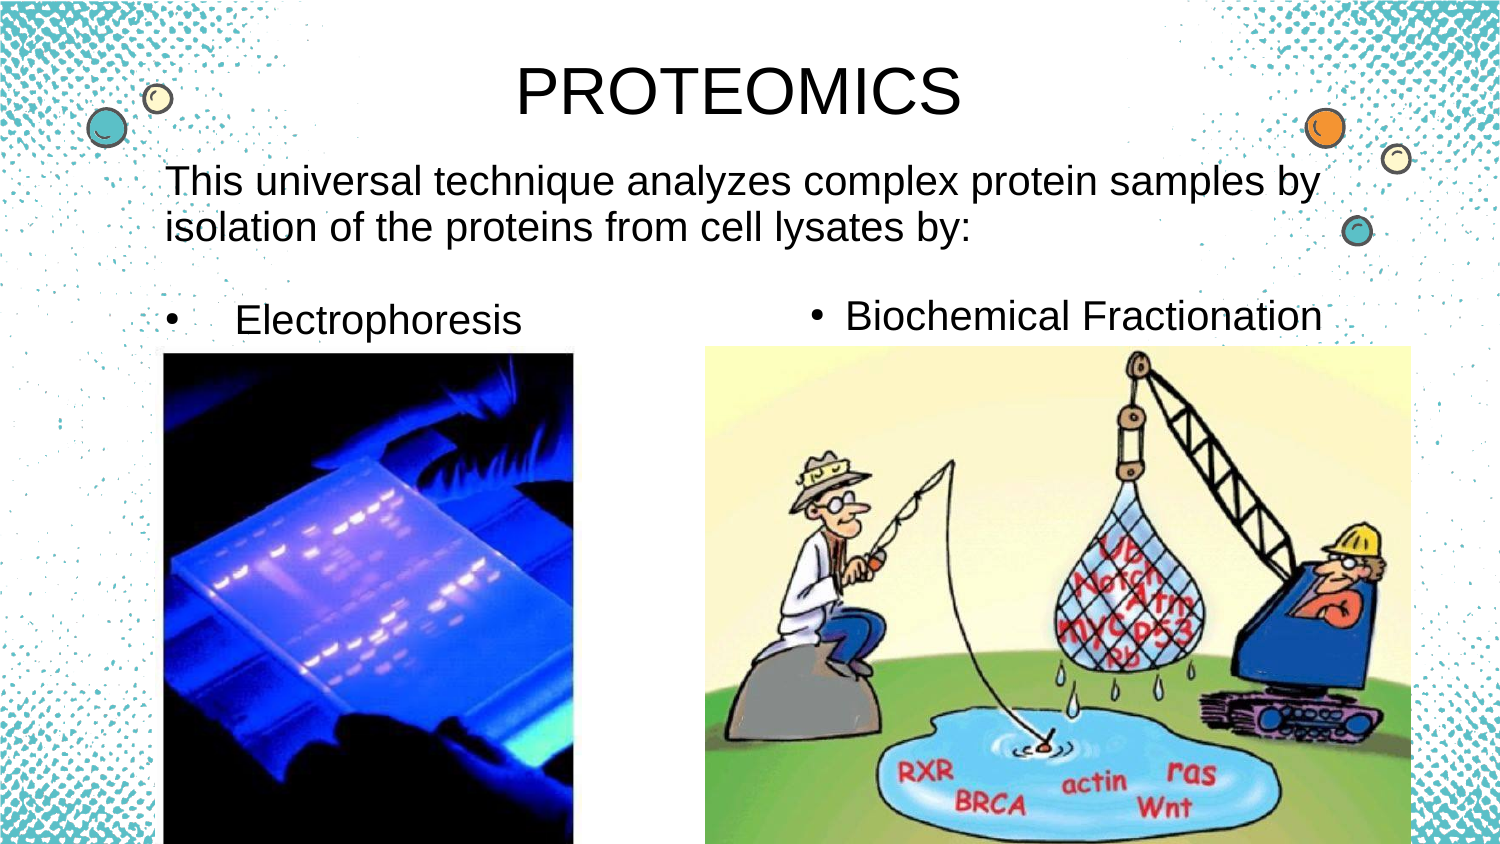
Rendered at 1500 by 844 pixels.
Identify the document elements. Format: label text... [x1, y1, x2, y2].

picture [0, 0, 1500, 844]
text_box This universal technique analyzes complex protein samples by isolation of the proteins from cell lysates by: Electrophoresis [150, 150, 1441, 541]
text_box Biochemical Fractionation [795, 285, 1351, 361]
title PROTEOMICS [90, 41, 1389, 136]
text_box [1341, 215, 1373, 247]
